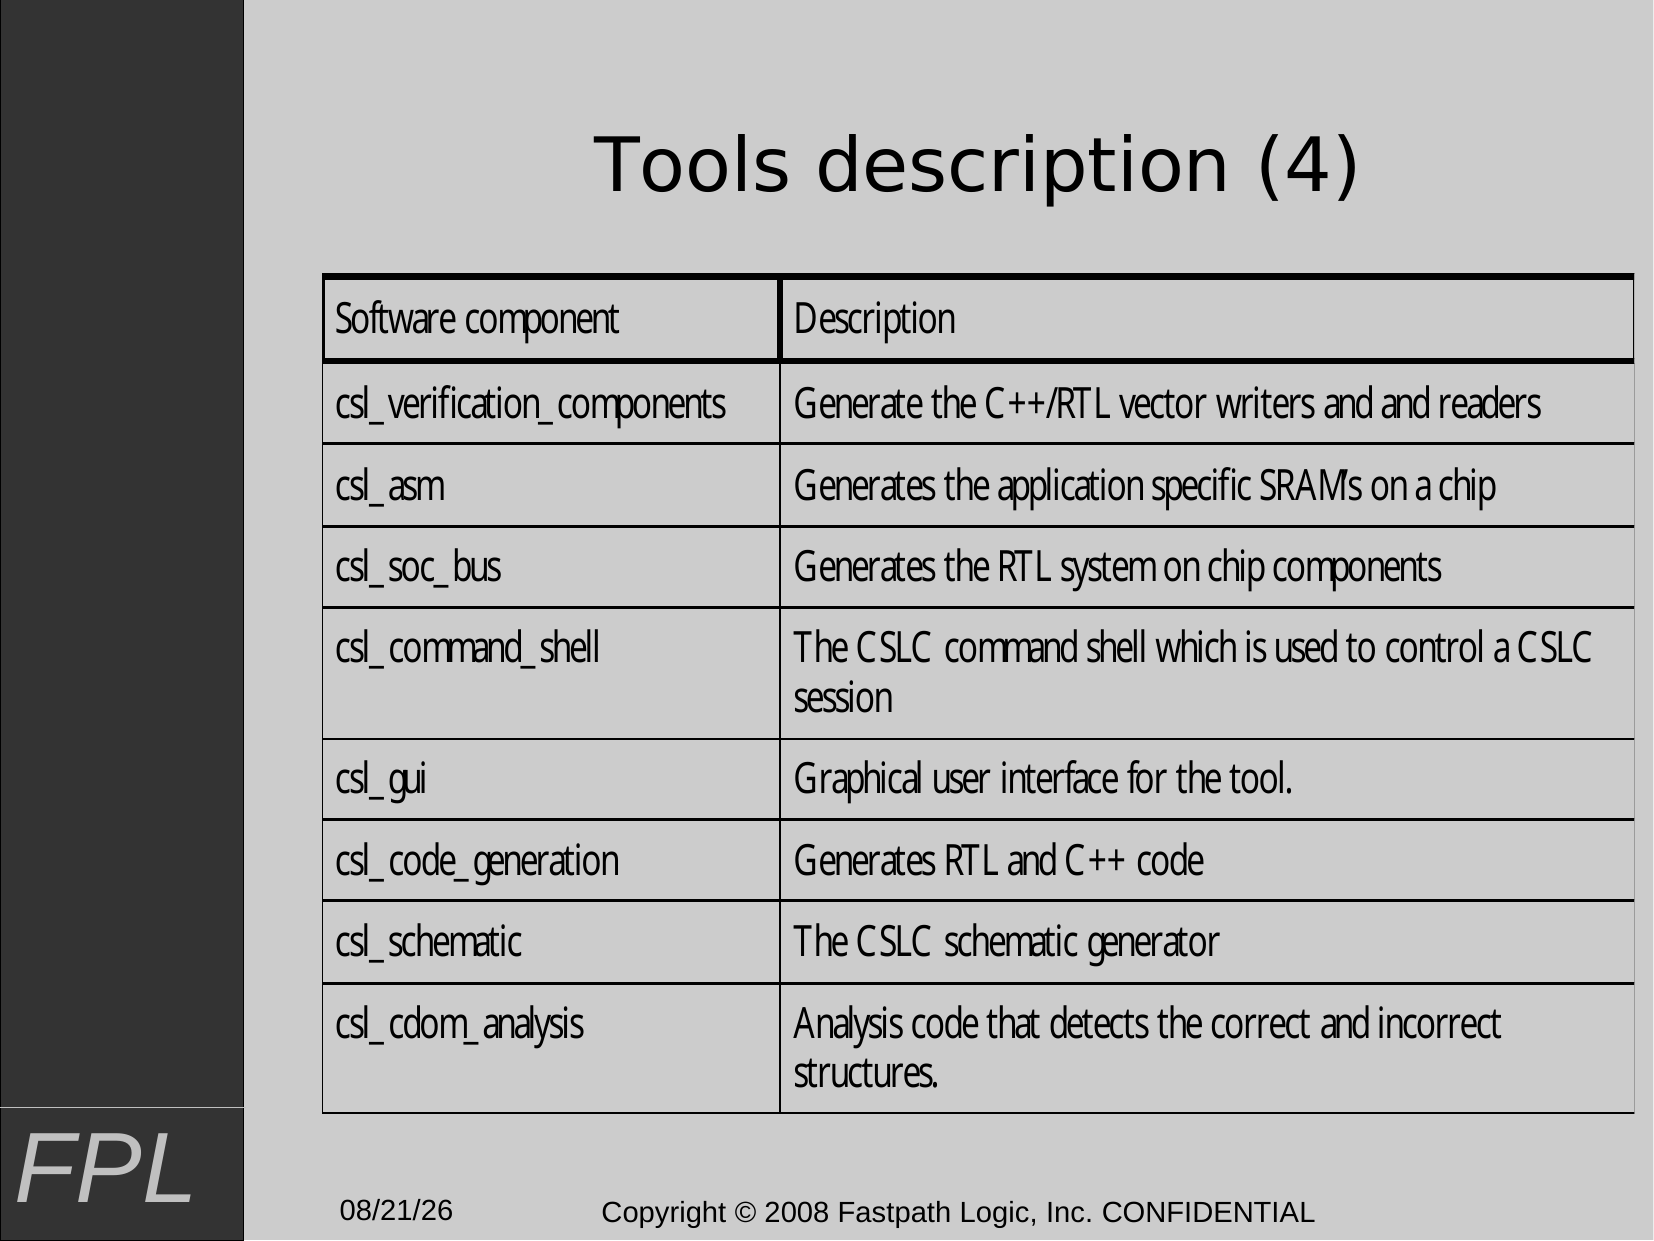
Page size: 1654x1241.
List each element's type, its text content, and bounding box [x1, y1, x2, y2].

chart [322, 272, 1635, 1179]
title Tools description (4) [427, 57, 1530, 272]
